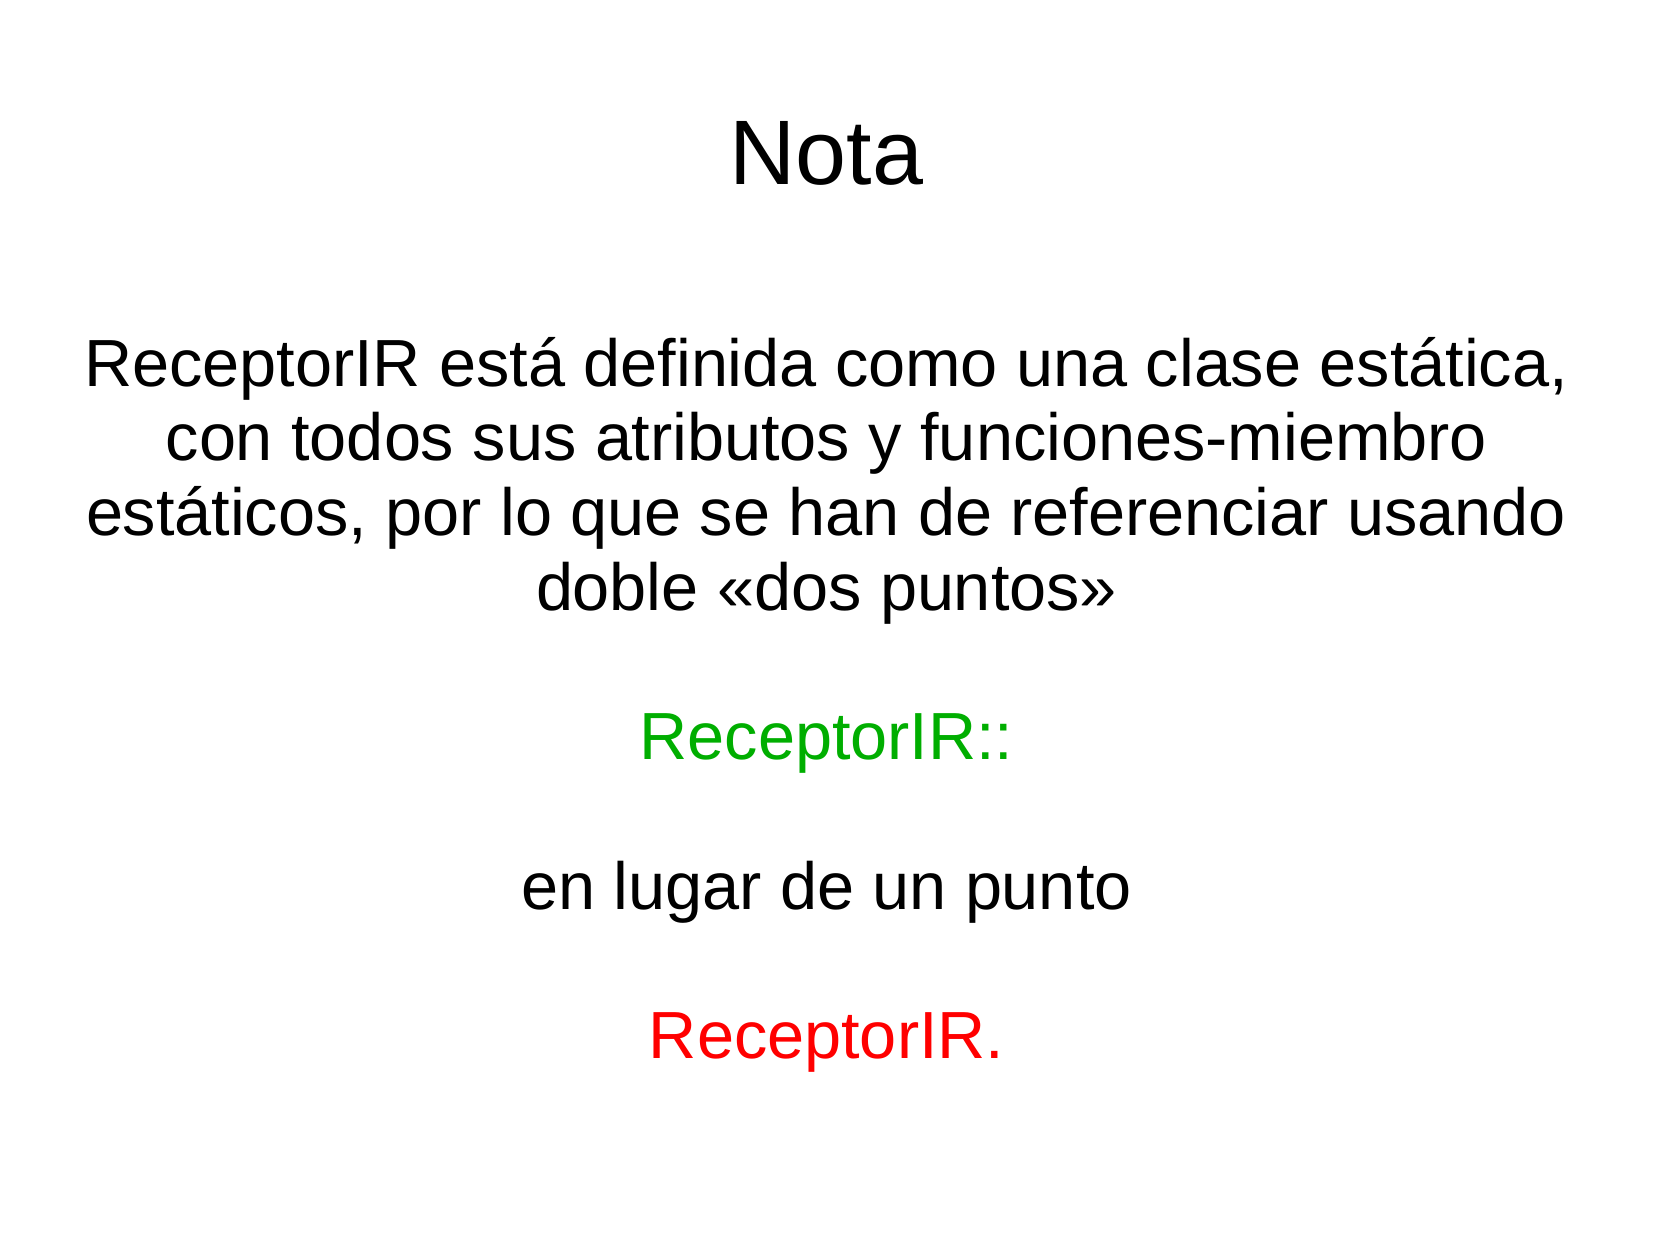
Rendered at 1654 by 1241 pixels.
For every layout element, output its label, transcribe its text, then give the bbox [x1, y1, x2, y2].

title Nota [82, 56, 1571, 250]
subtitle ReceptorIR está definida como una clase estática, con todos sus atributos y funciones-miembro estáticos, por lo que se han de referenciar usando doble «dos puntos» ReceptorIR:: en lugar de un punto ReceptorIR. [82, 290, 1571, 1109]
